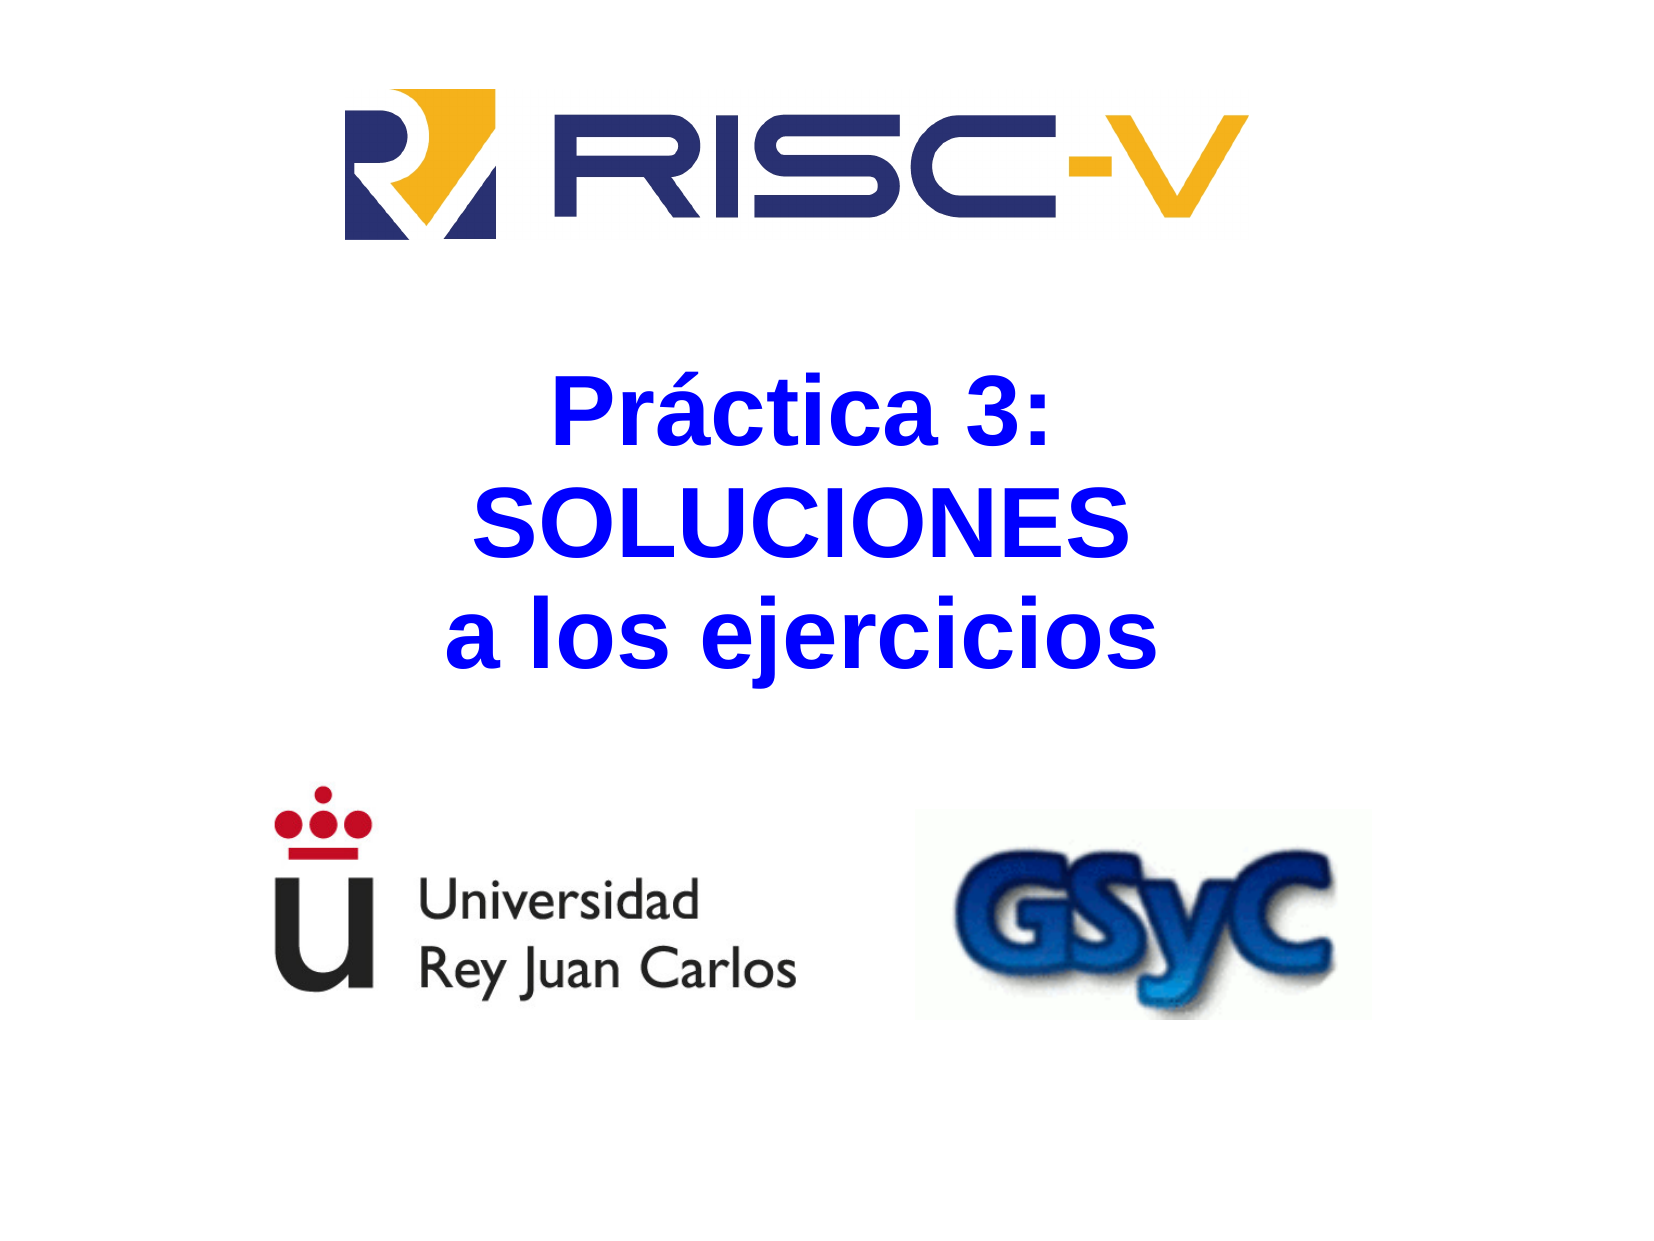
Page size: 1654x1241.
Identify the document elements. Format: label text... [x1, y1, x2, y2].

title Práctica 3: SOLUCIONES a los ejercicios [60, 354, 1546, 691]
picture [915, 809, 1372, 1021]
picture [345, 89, 1249, 241]
picture [240, 764, 824, 1021]
